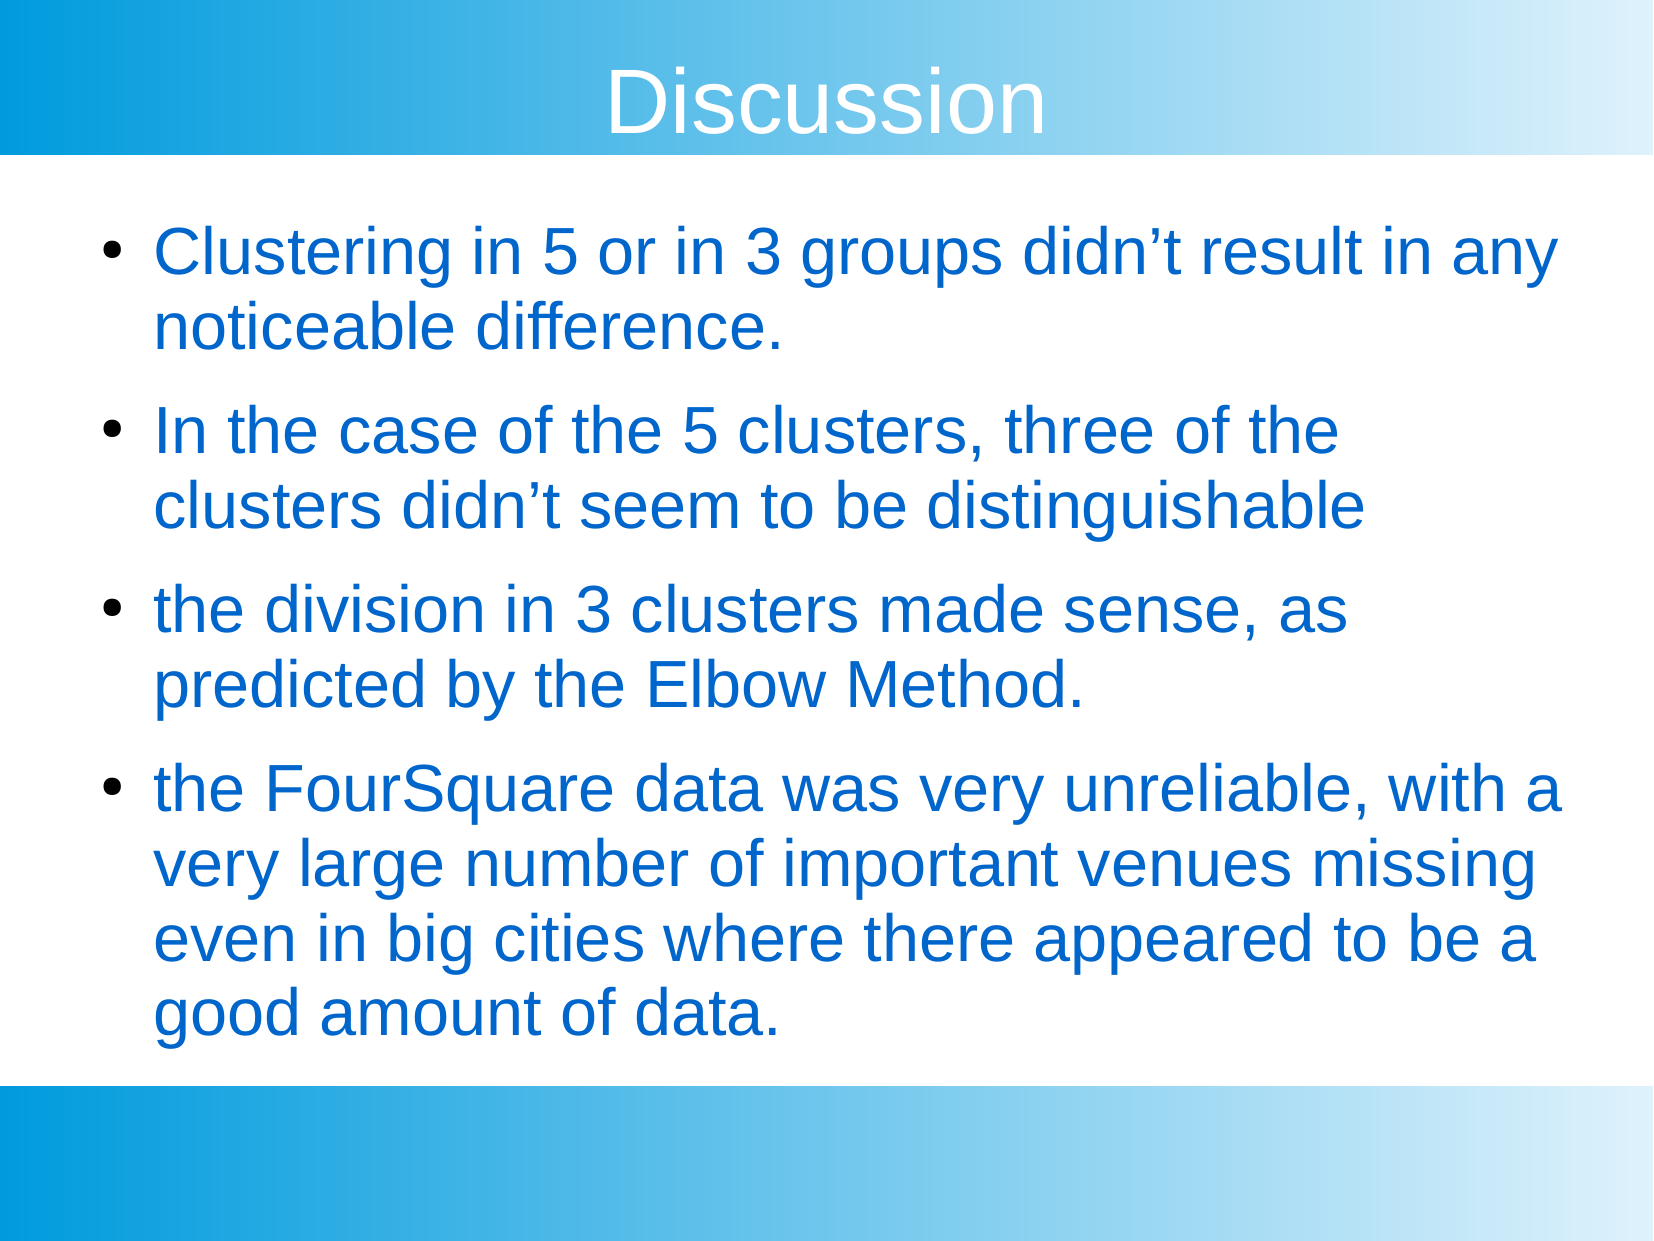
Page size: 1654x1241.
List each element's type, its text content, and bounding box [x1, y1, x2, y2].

title Discussion [82, 49, 1571, 155]
list Clustering in 5 or in 3 groups didn’t result in any noticeable difference. In the case of the 5 clusters, three of the clusters didn’t seem to be distinguishable the division in 3 clusters made sense, as predicted by the Elbow Method. the FourSquare data was very unreliable, with a very large number of important venues missing even in big cities where there appeared to be a good amount of data. [82, 213, 1571, 934]
